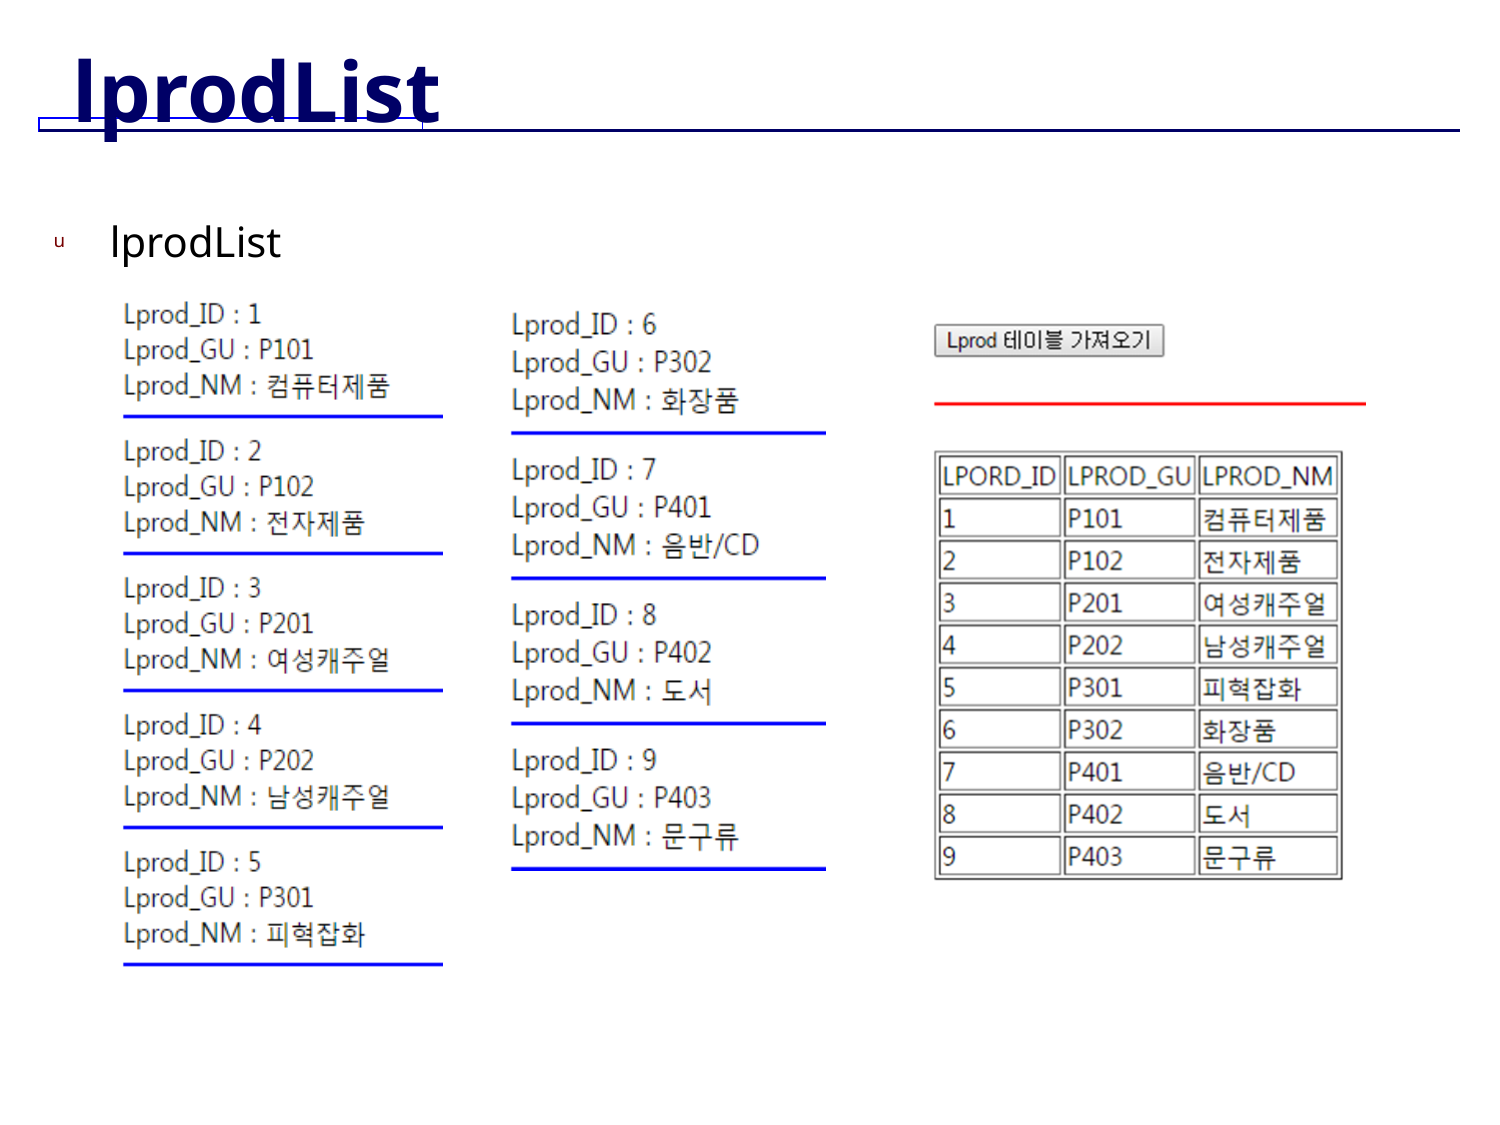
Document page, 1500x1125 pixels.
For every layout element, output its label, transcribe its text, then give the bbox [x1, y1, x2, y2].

picture [925, 310, 1366, 897]
title lprodList [58, 31, 1077, 110]
list lprodList [38, 208, 1460, 1060]
picture [500, 290, 826, 871]
picture [111, 290, 443, 975]
